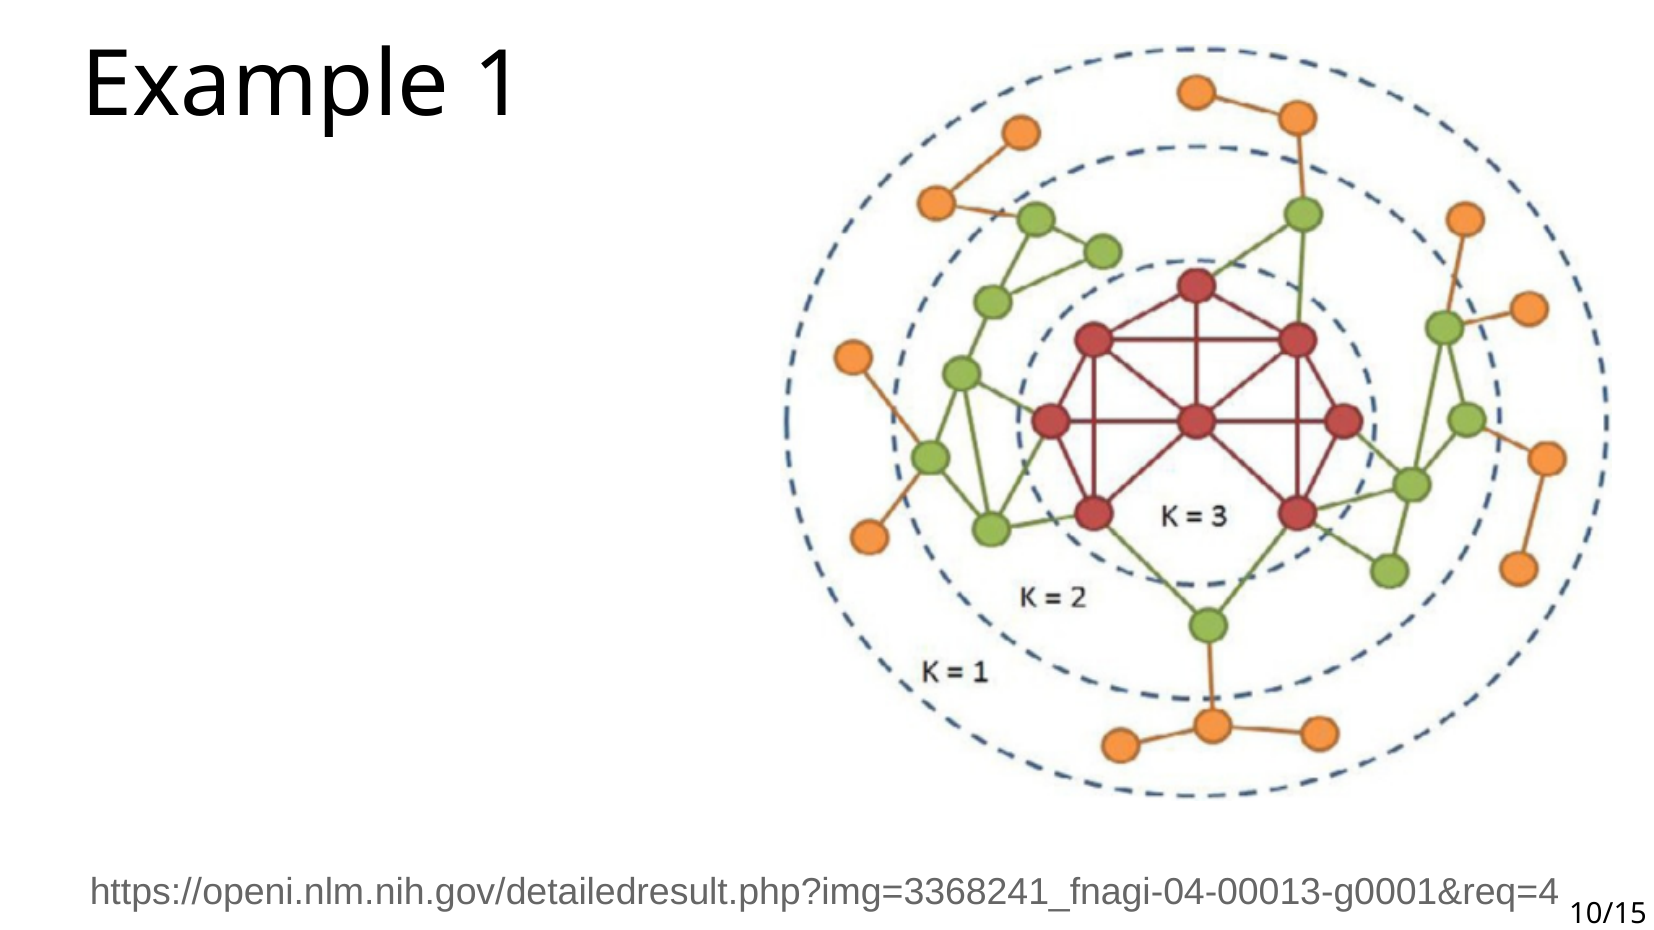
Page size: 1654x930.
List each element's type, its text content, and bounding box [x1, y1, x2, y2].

picture [780, 44, 1612, 801]
title Example 1 [30, 15, 578, 145]
text_box https://openi.nlm.nih.gov/detailedresult.php?img=3368241_fnagi-04-00013-g0001&req=4 [75, 862, 1575, 920]
